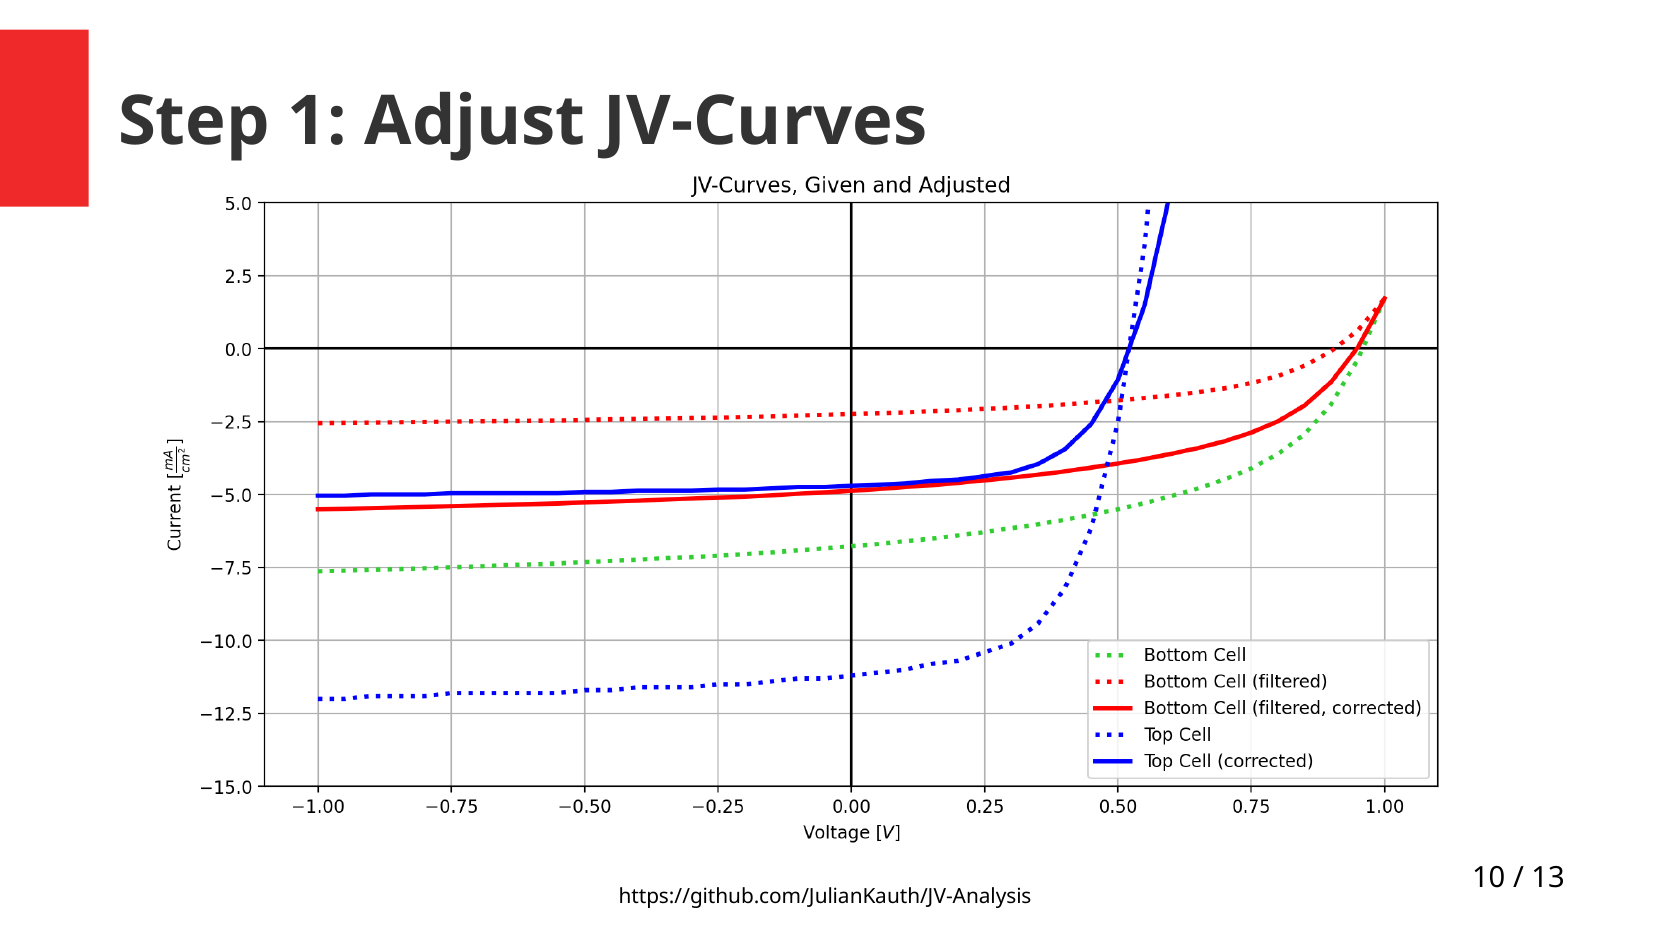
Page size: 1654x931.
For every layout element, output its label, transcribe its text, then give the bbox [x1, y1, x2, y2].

picture [150, 163, 1450, 856]
title Step 1: Adjust JV-Curves [118, 29, 1595, 207]
